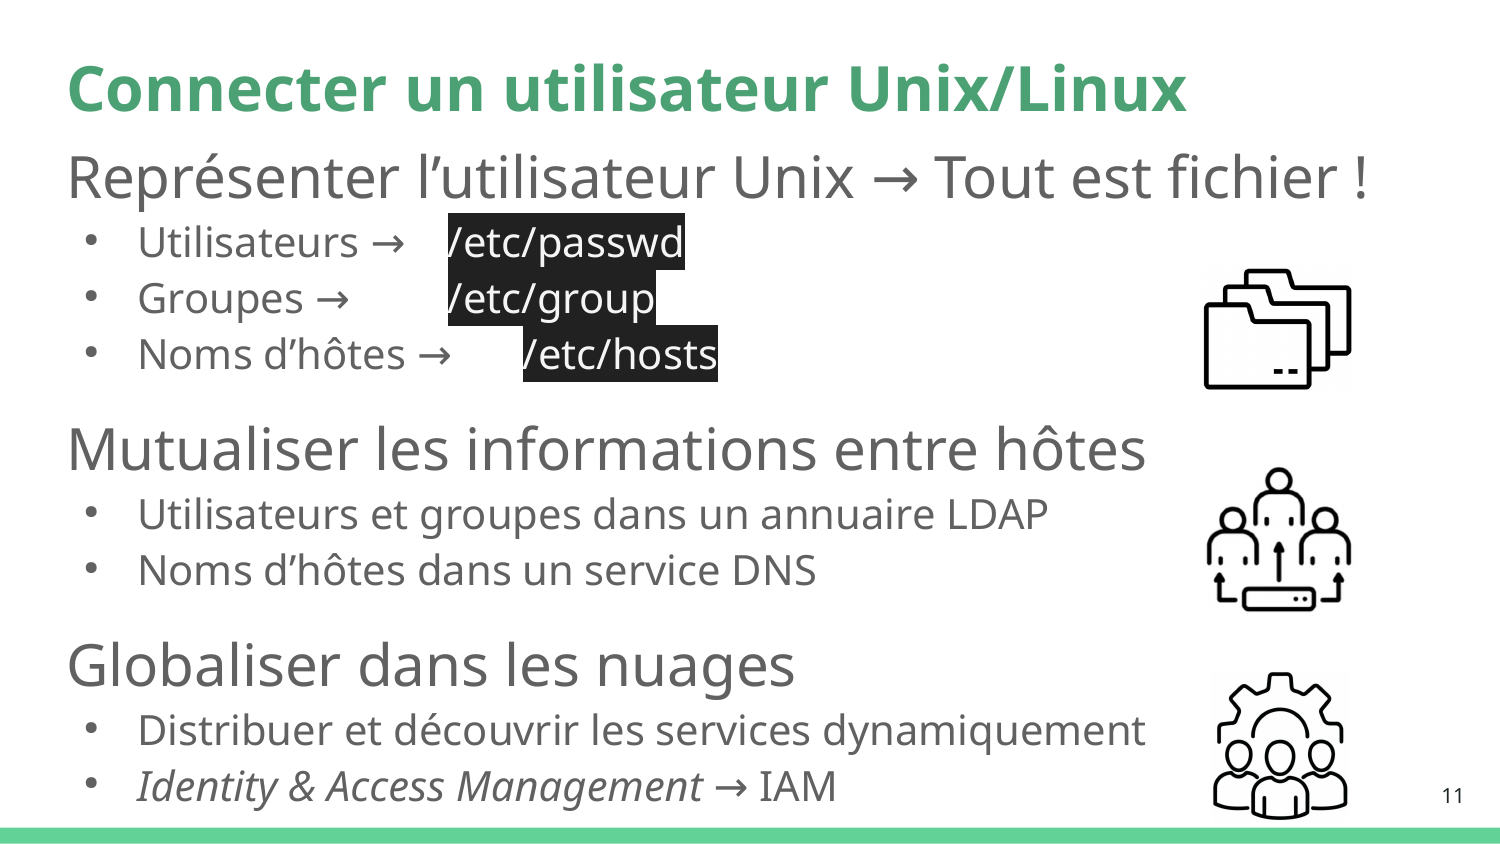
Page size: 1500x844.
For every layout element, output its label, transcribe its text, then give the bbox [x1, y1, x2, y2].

list Représenter l’utilisateur Unix → Tout est fichier ! Utilisateurs → /etc/passwd Groupes → /etc/group Noms d’hôtes → /etc/hosts Mutualiser les informations entre hôtes Utilisateurs et groupes dans un annuaire LDAP Noms d’hôtes dans un service DNS Globaliser dans les nuages Distribuer et découvrir les services dynamiquement Identity & Access Management → IAM [51, 114, 1449, 844]
picture [1200, 462, 1358, 613]
picture [1211, 671, 1349, 822]
slide_number <numéro> [1389, 764, 1480, 830]
title Connecter un utilisateur Unix/Linux [51, 23, 1449, 114]
picture [1200, 263, 1354, 393]
